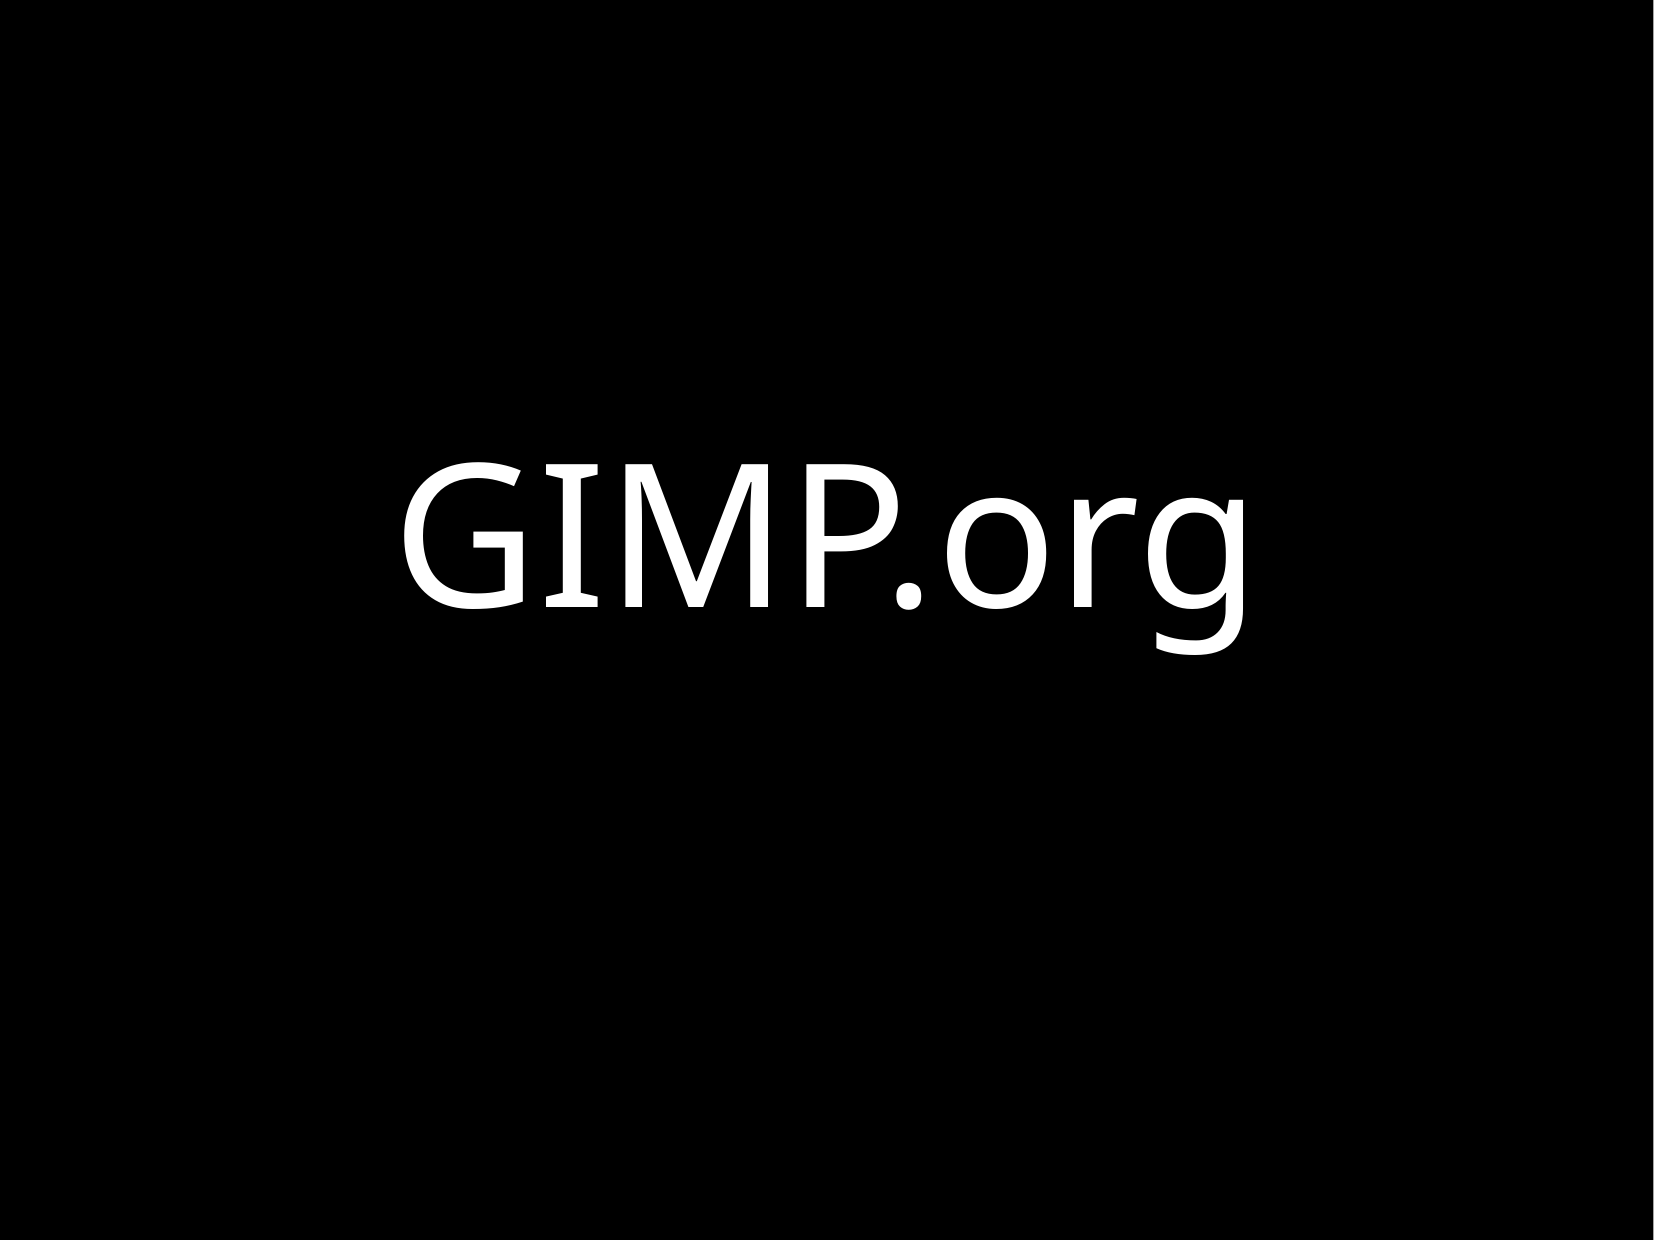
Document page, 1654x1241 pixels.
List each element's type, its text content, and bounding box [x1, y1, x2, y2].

subtitle GIMP.org [82, 49, 1571, 1010]
